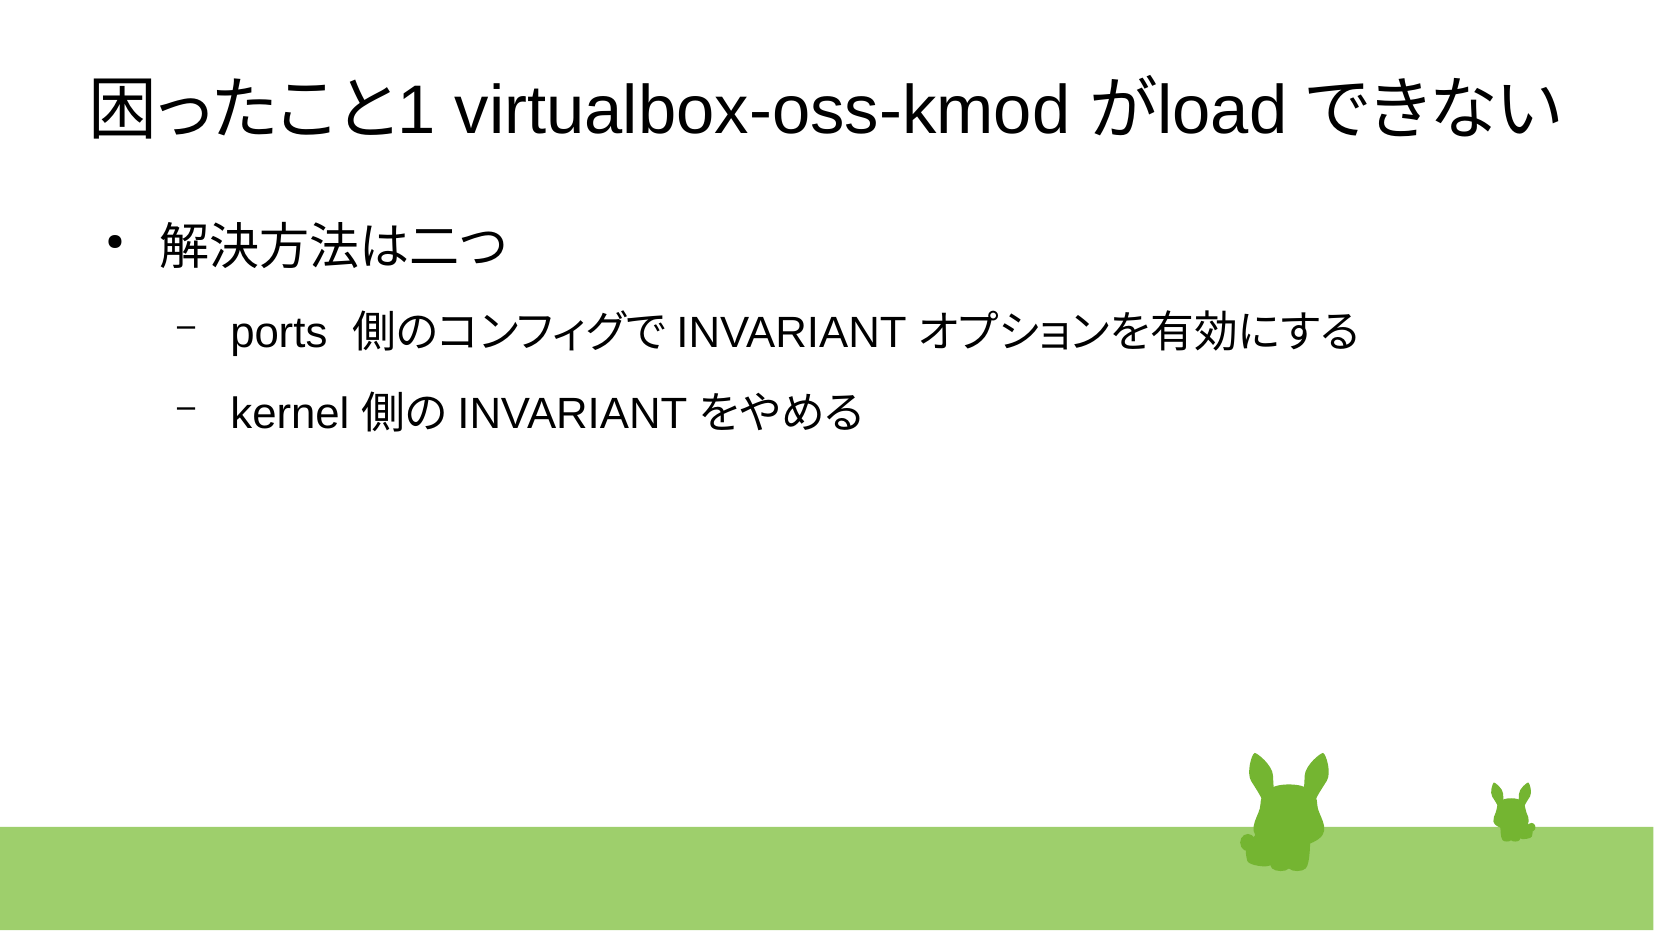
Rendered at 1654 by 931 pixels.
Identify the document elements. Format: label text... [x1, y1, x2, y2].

list 解決方法は二つ ports 側のコンフィグで INVARIANT オプションを有効にする kernel 側の INVARIANT をやめる [88, 206, 1565, 739]
title 困ったこと1 virtualbox-oss-kmod がload できない [88, 29, 1565, 178]
